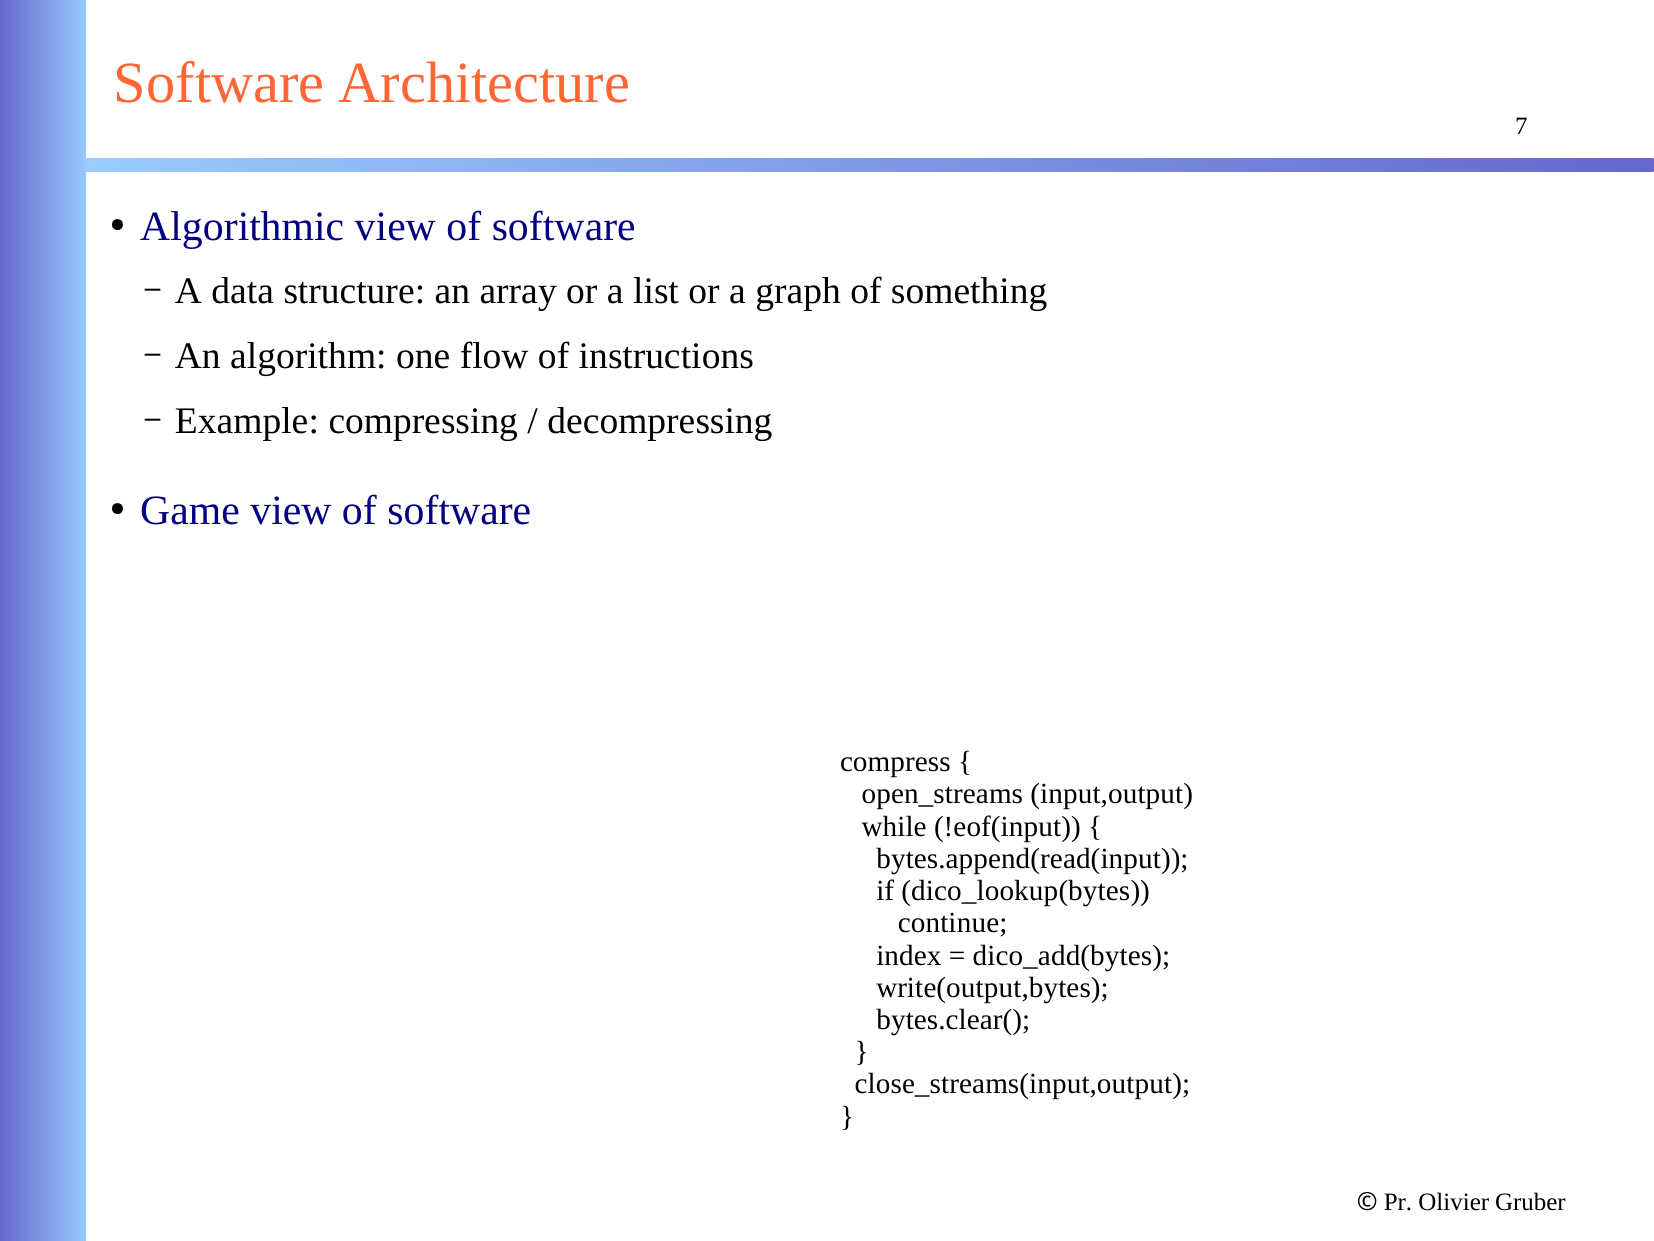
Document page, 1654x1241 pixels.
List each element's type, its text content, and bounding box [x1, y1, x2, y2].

list Algorithmic view of software A data structure: an array or a list or a graph of something An algorithm: one flow of instructions Example: compressing / decompressing Game view of software [92, 203, 1626, 679]
title Software Architecture [113, 15, 1526, 150]
text_box compress { open_streams (input,output) while (!eof(input)) { bytes.append(read(input)); if (dico_lookup(bytes)) continue; index = dico_add(bytes); write(output,bytes); bytes.clear(); } close_streams(input,output); } [840, 745, 1606, 1133]
